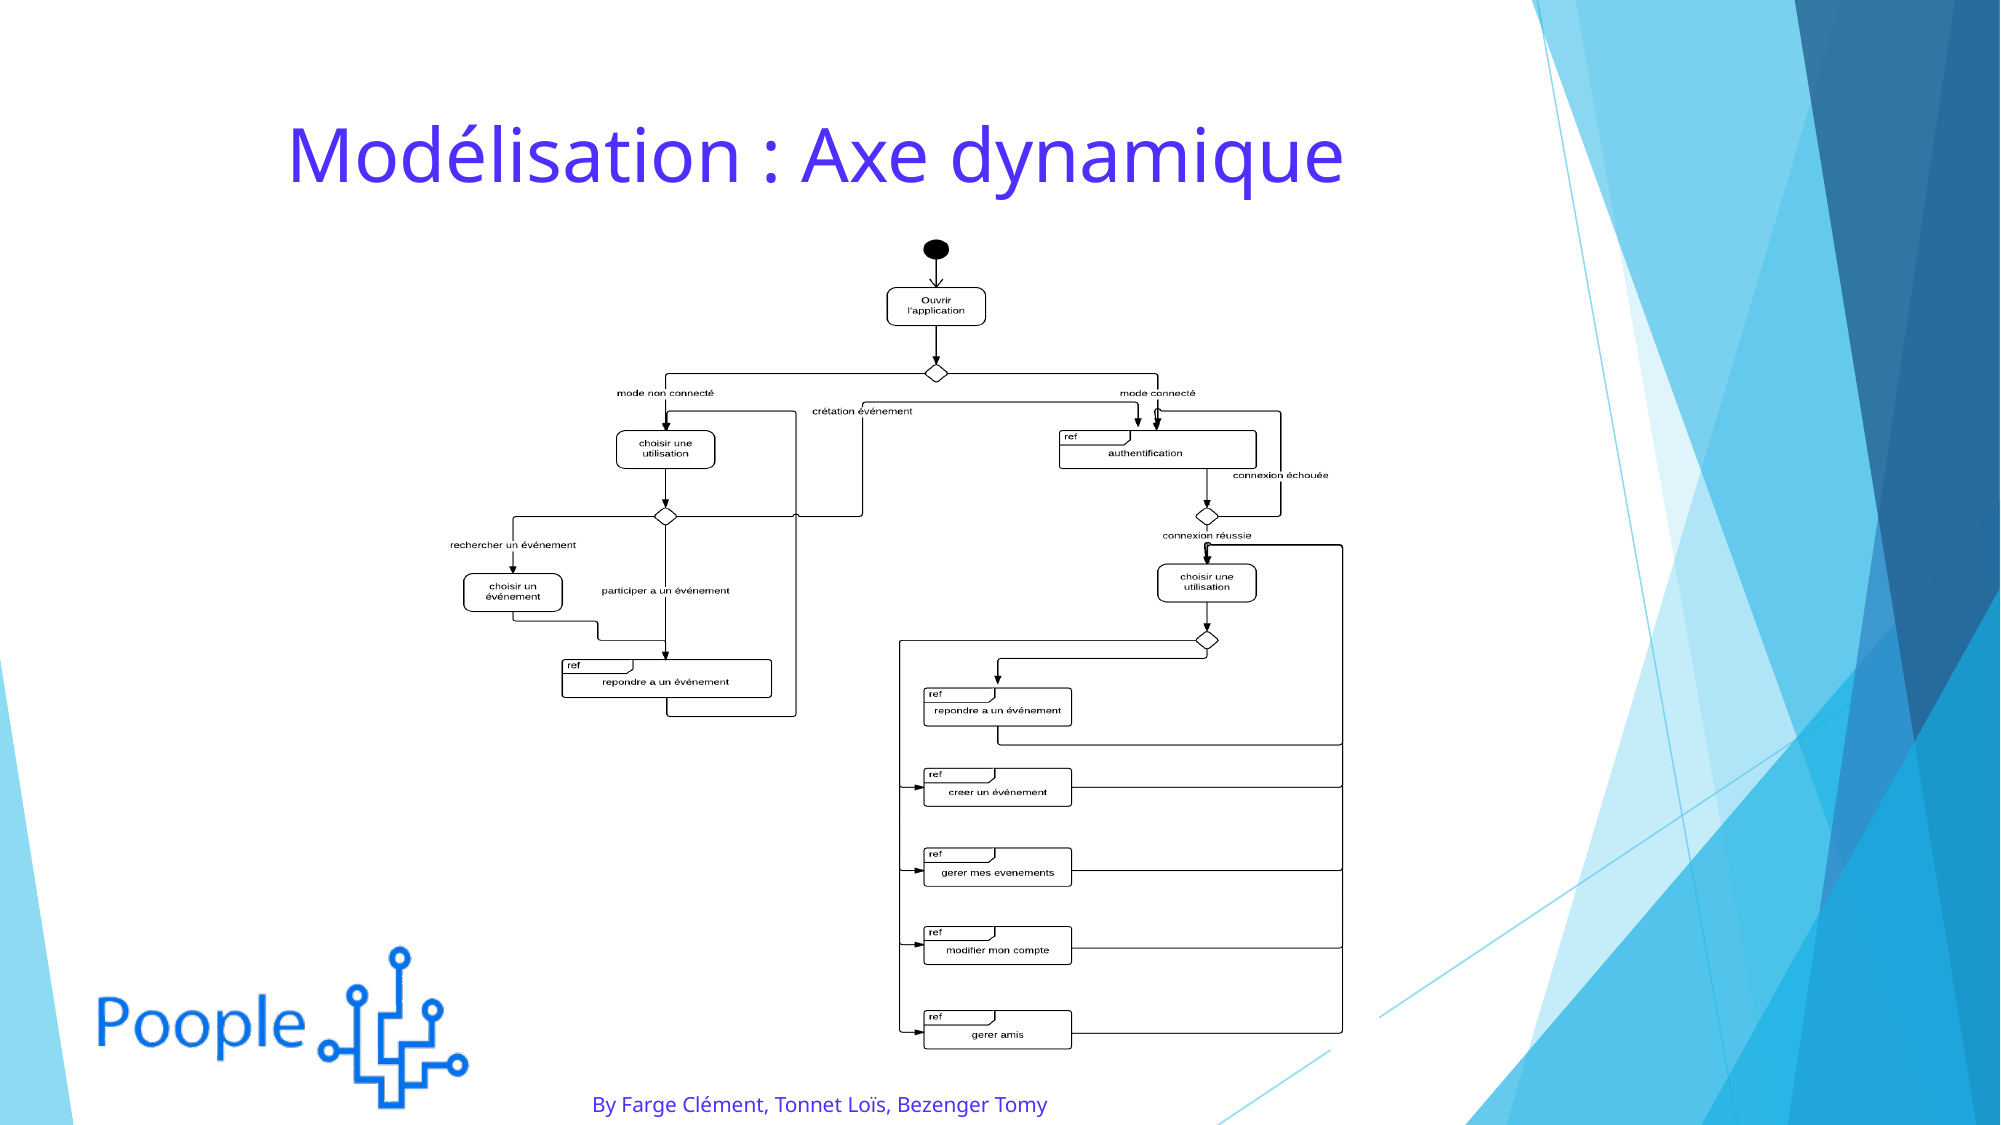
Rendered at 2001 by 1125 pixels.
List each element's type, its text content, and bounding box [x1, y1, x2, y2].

picture [86, 232, 1379, 1125]
text_box By Farge Clément, Tonnet Loïs, Bezenger Tomy [577, 1085, 1063, 1125]
title Modélisation : Axe dynamique [111, 99, 1522, 317]
